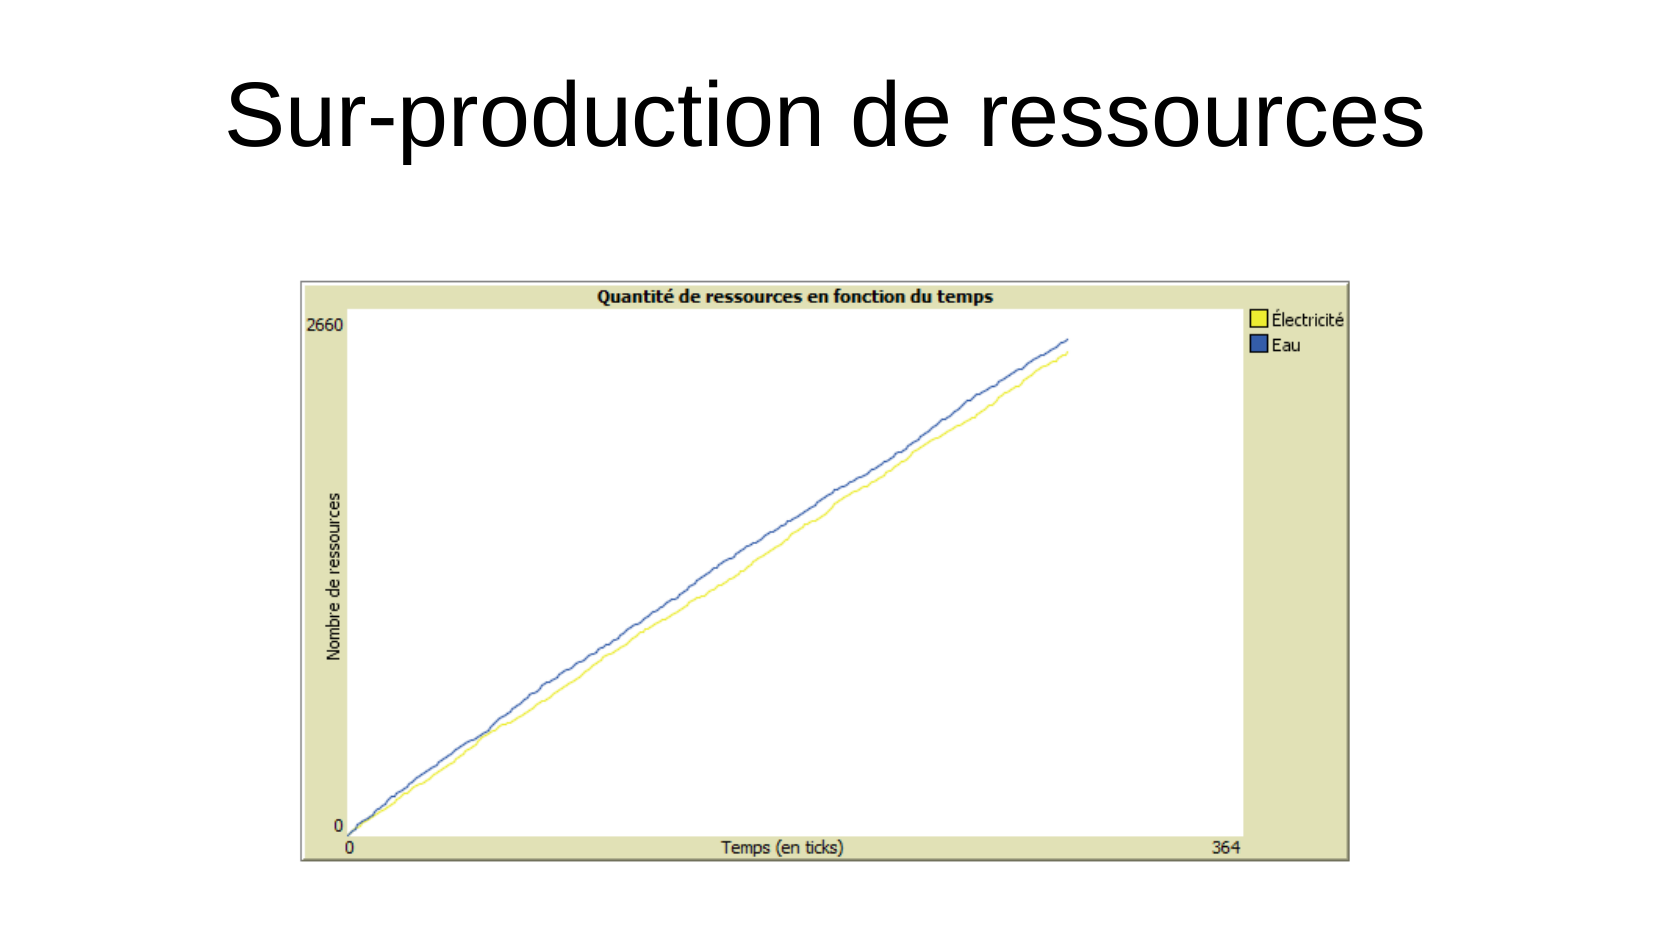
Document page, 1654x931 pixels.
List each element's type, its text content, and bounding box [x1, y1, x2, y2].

title Sur-production de ressources [82, 37, 1571, 193]
picture [288, 267, 1375, 893]
